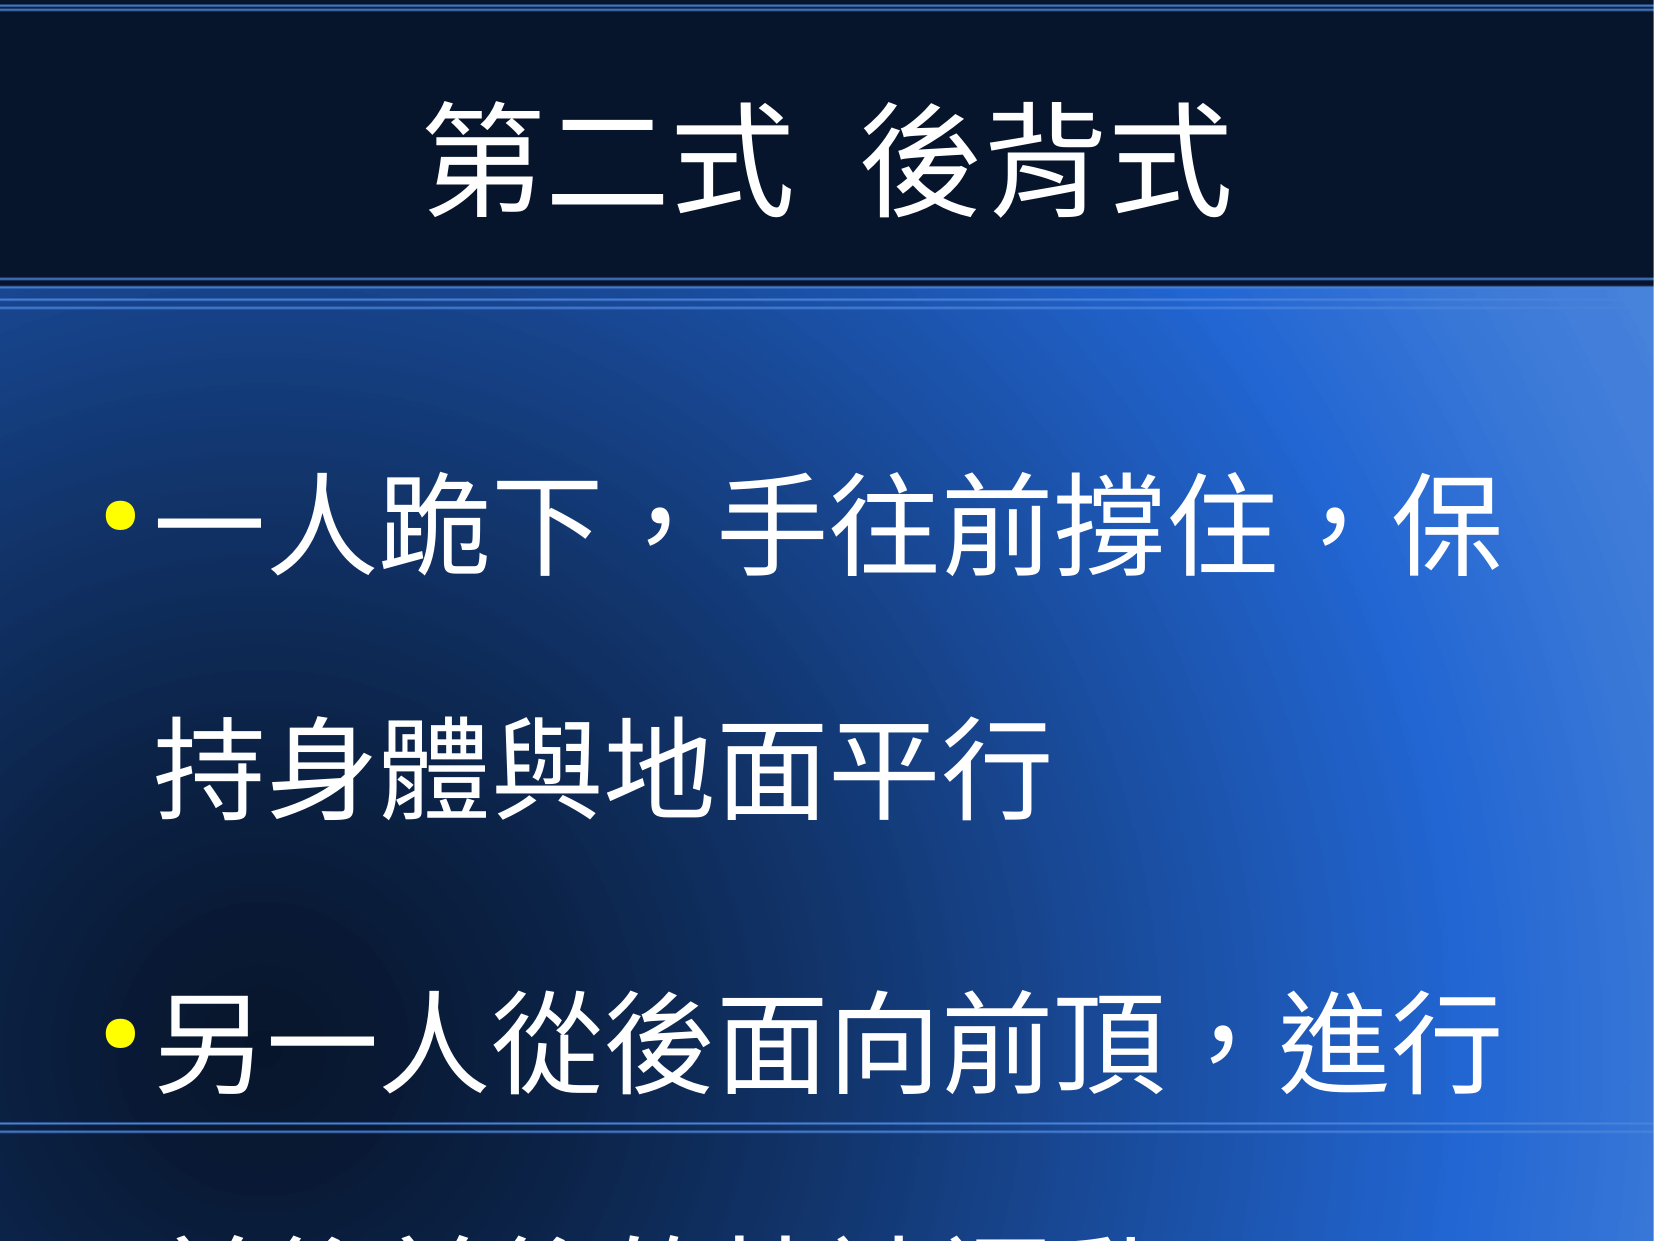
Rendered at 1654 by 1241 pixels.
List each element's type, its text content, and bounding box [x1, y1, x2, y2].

list 一人跪下，手往前撐住，保持身體與地面平行 另一人從後面向前頂，進行前後前後的快速運動 [82, 355, 1571, 1241]
title 第二式 後背式 [82, 49, 1571, 257]
picture [0, 0, 1654, 1241]
